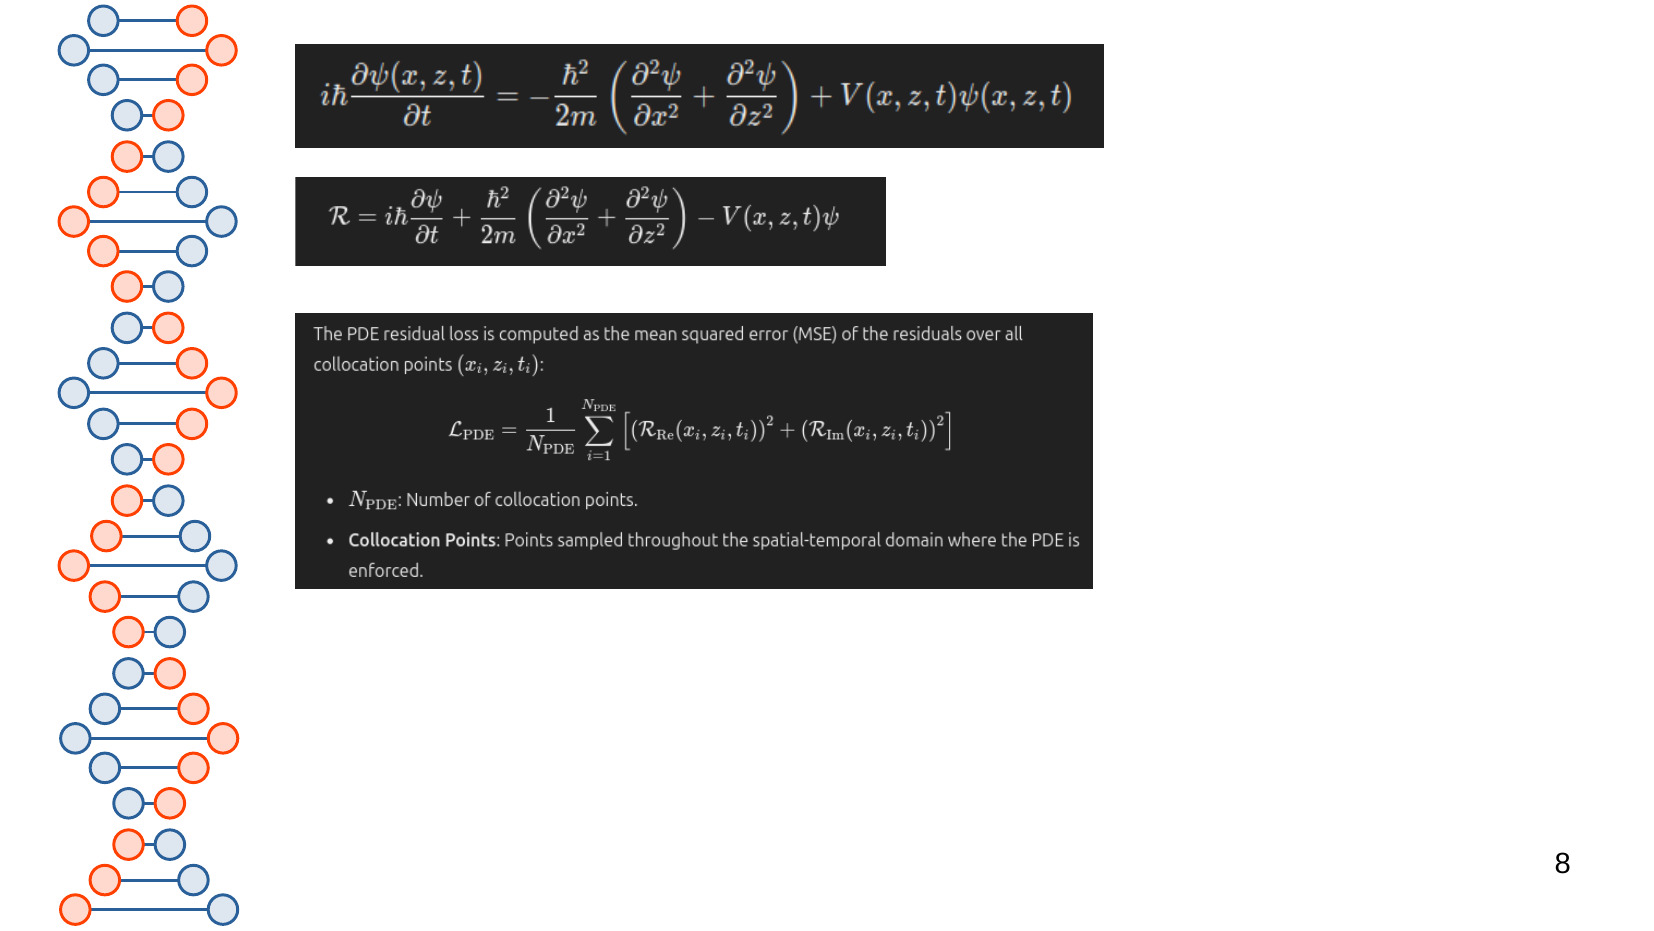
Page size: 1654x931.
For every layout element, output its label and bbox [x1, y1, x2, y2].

picture [295, 177, 886, 266]
picture [295, 313, 1093, 589]
picture [295, 44, 1104, 148]
